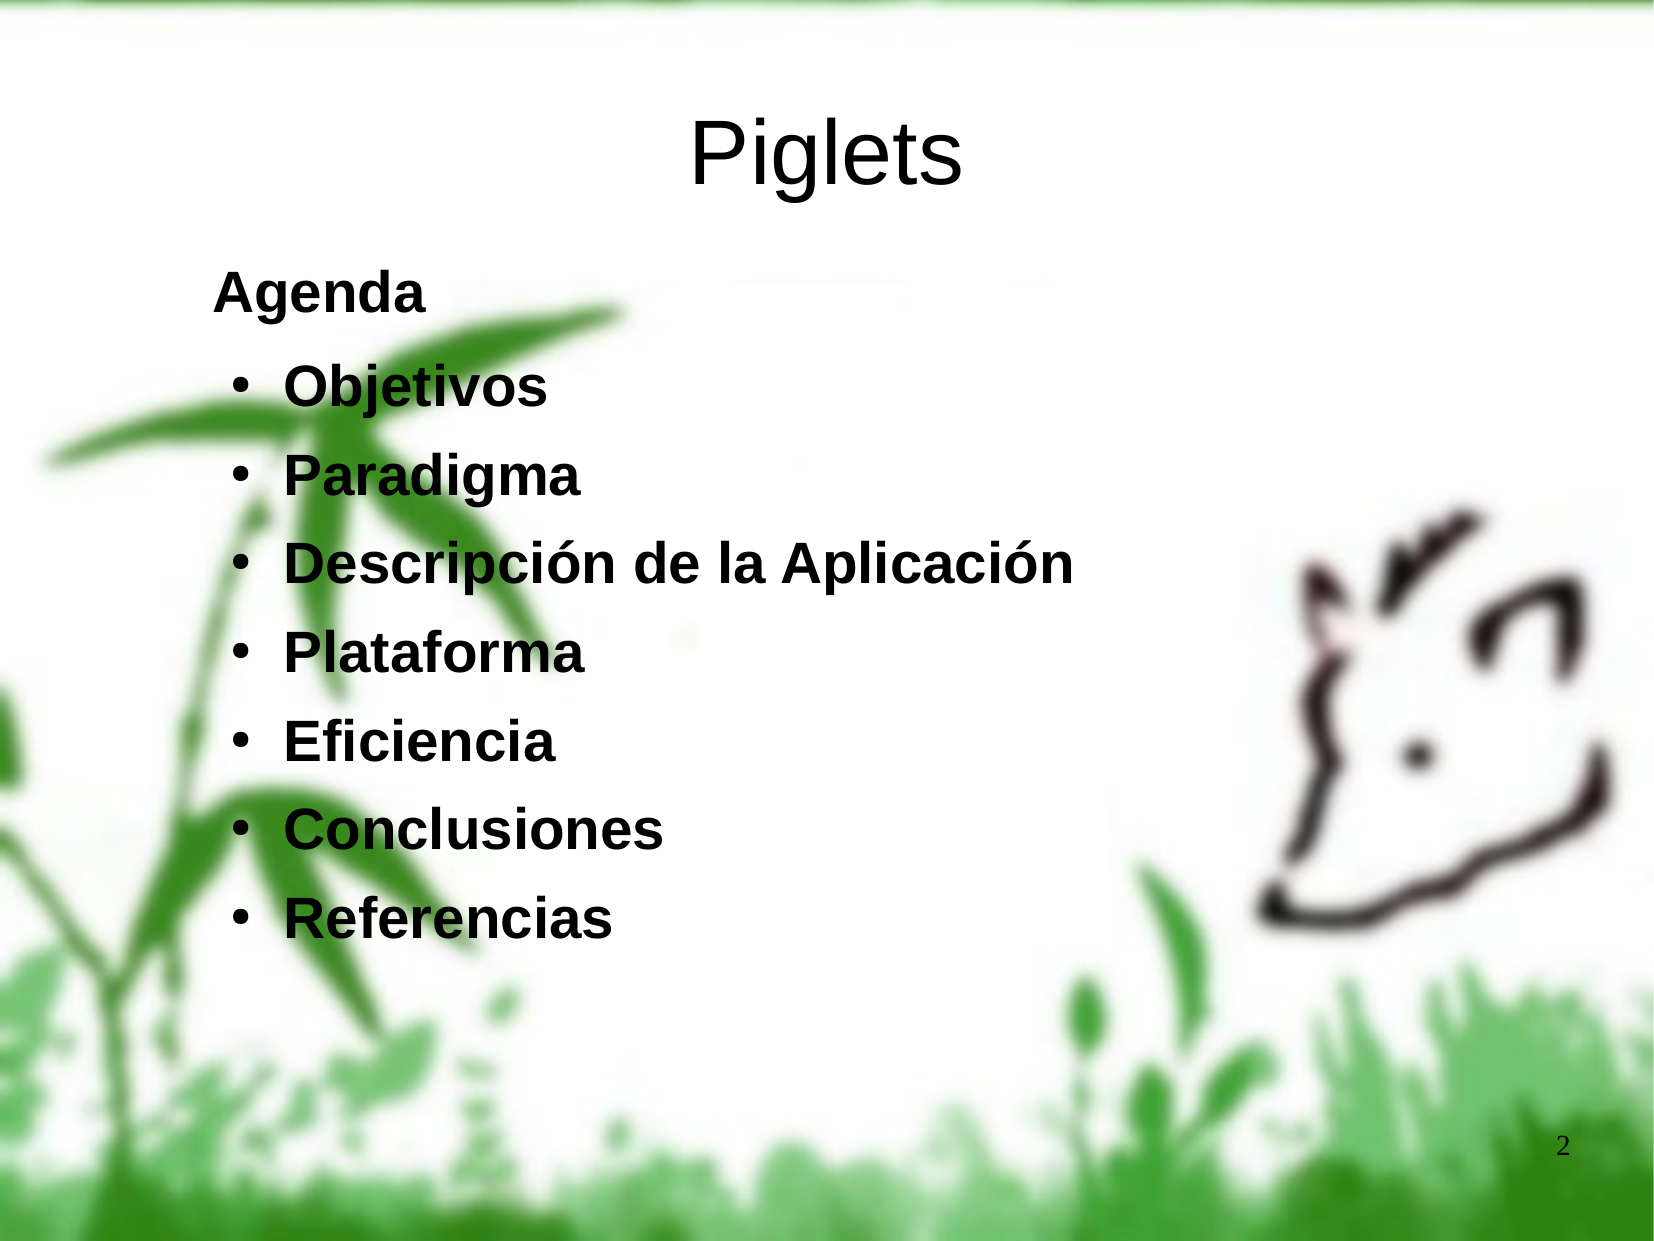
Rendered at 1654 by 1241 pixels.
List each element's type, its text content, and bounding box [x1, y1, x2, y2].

list Agenda Objetivos Paradigma Descripción de la Aplicación Plataforma Eficiencia Conclusiones Referencias [141, 259, 1152, 1063]
title Piglets [82, 49, 1571, 257]
picture [0, 0, 1654, 1241]
